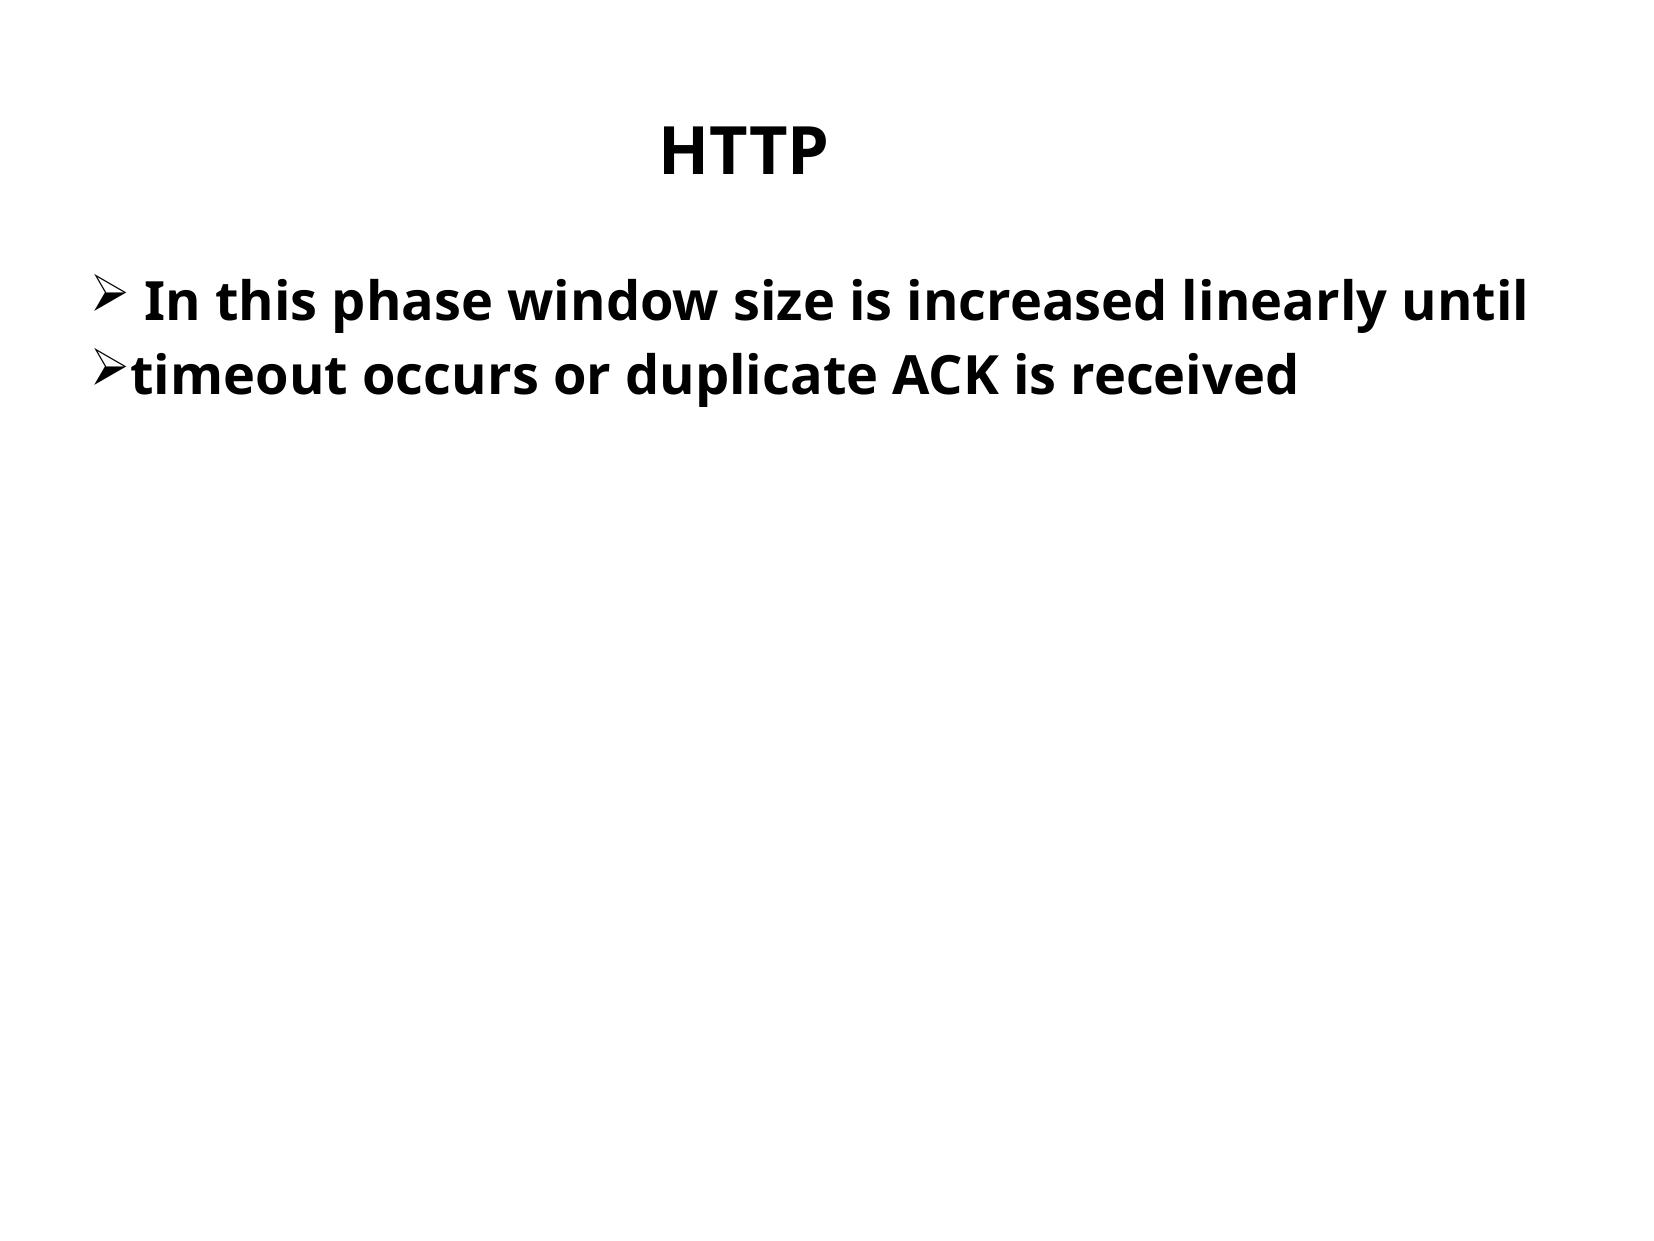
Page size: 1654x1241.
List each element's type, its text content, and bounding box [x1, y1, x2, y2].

text_box In this phase window size is increased linearly until timeout occurs or duplicate ACK is received [75, 255, 1459, 397]
title HTTP [0, 49, 1489, 257]
